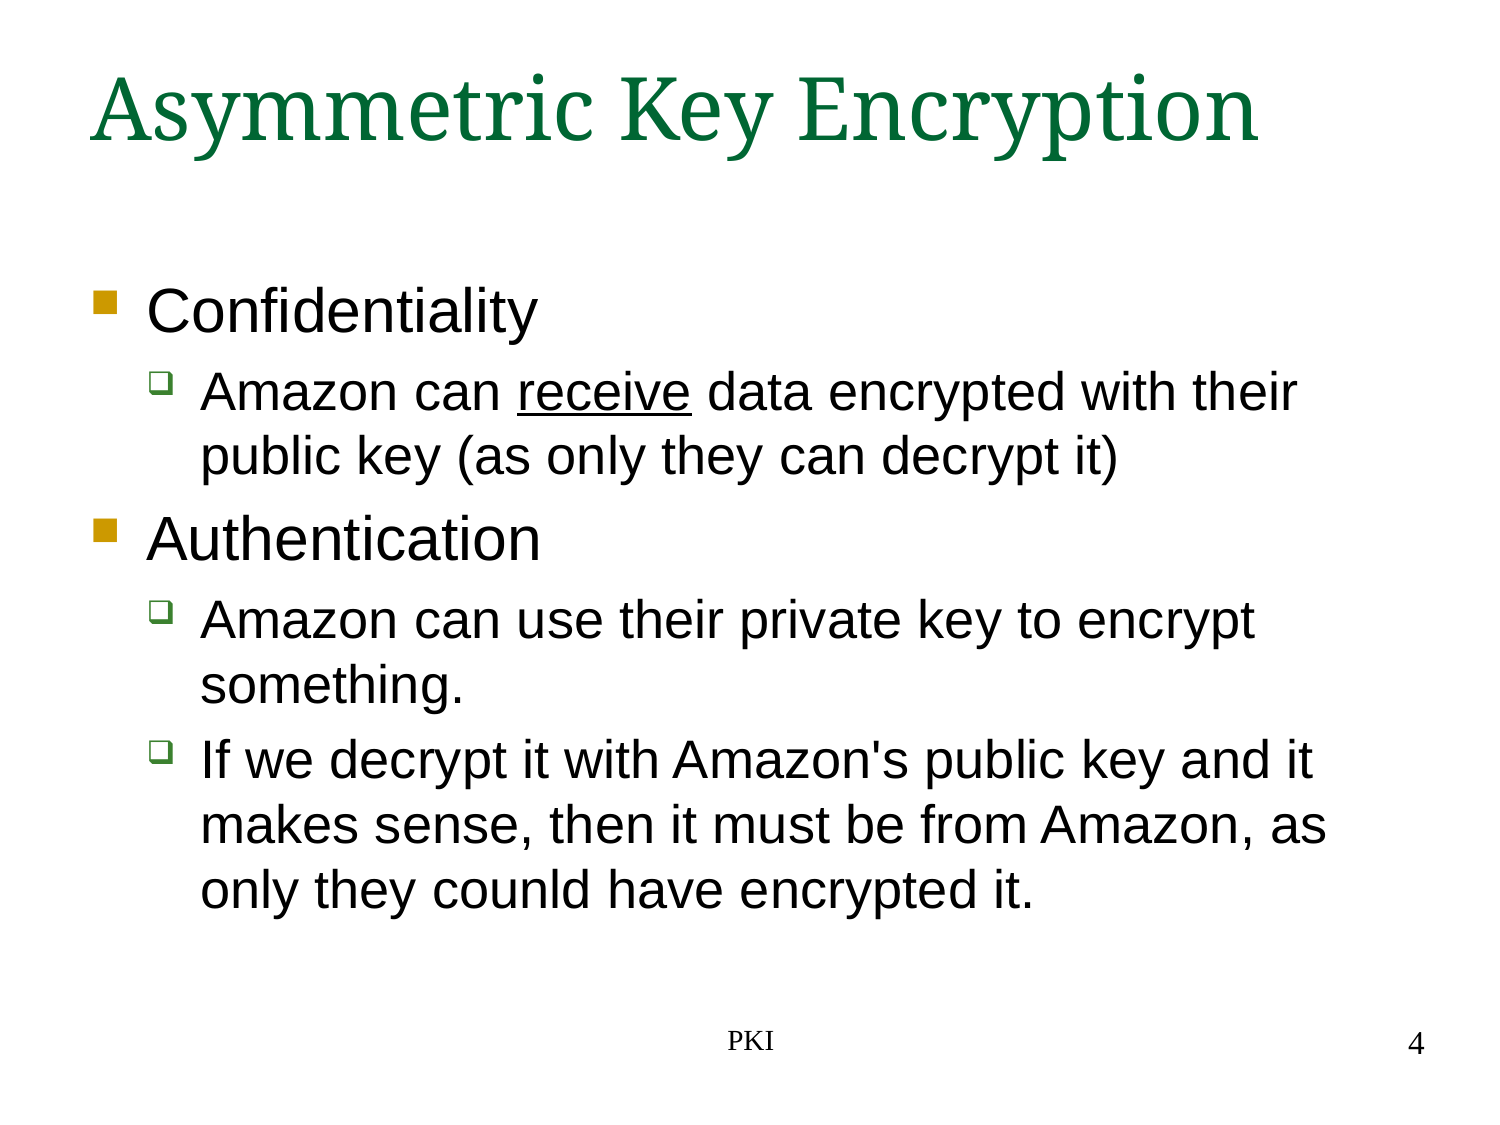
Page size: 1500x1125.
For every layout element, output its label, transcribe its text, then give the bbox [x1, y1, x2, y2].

title Asymmetric Key Encryption [75, 45, 1425, 233]
list Confidentiality Amazon can receive data encrypted with their public key (as only they can decrypt it) Authentication Amazon can use their private key to encrypt something. If we decrypt it with Amazon's public key and it makes sense, then it must be from Amazon, as only they counld have encrypted it. [75, 262, 1425, 1006]
